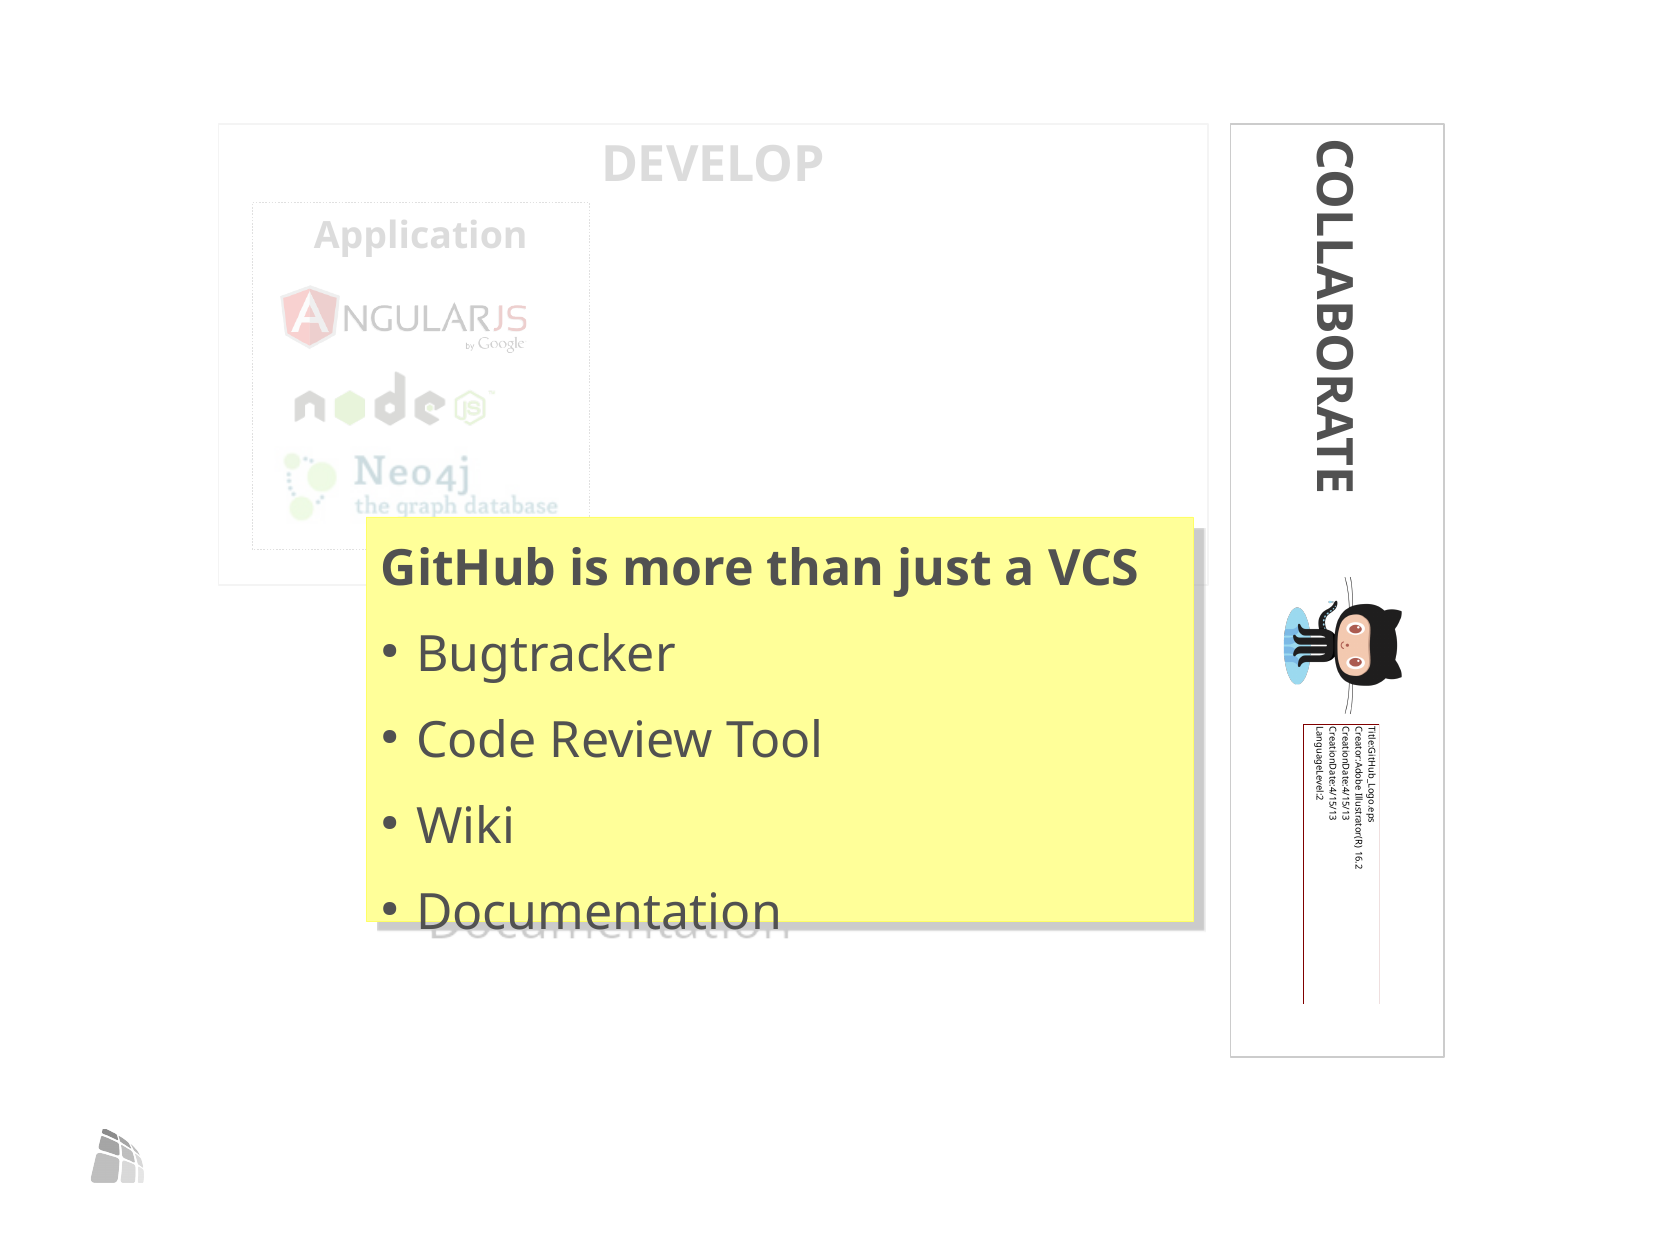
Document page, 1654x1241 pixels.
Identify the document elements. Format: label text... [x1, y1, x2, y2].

text_box COLLABORATE [1230, 124, 1445, 1058]
text_box GitHub is more than just a VCS Bugtracker Code Review Tool Wiki Documentation [366, 516, 1193, 922]
picture [82, 1129, 144, 1183]
picture [1303, 723, 1380, 1004]
text_box [141, 35, 1217, 945]
picture [1281, 572, 1404, 719]
